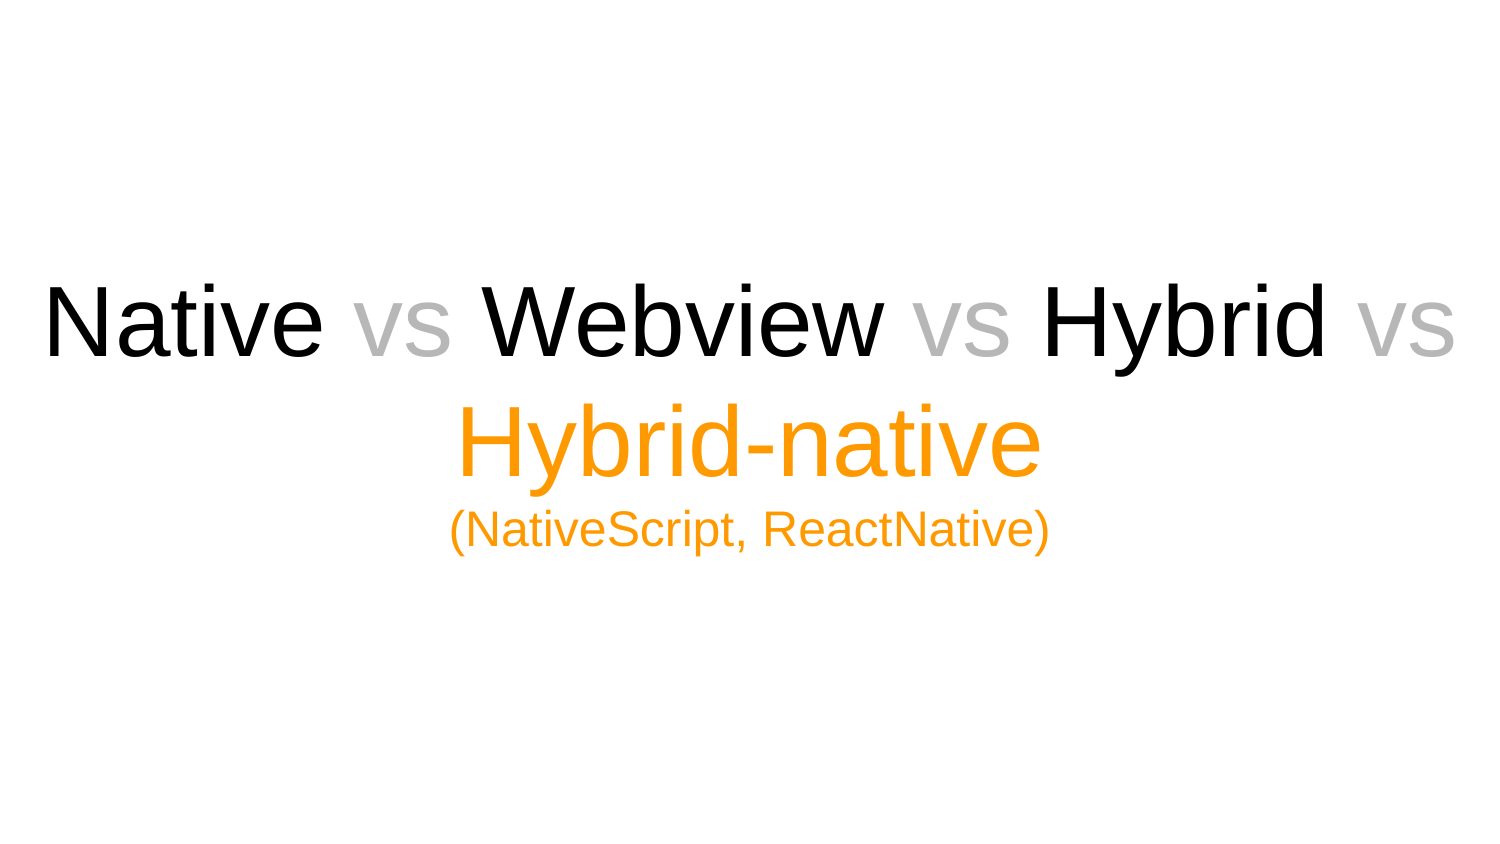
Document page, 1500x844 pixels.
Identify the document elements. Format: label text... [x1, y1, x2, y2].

title Native vs Webview vs Hybrid vs Hybrid-native (NativeScript, ReactNative) [0, 234, 1500, 572]
